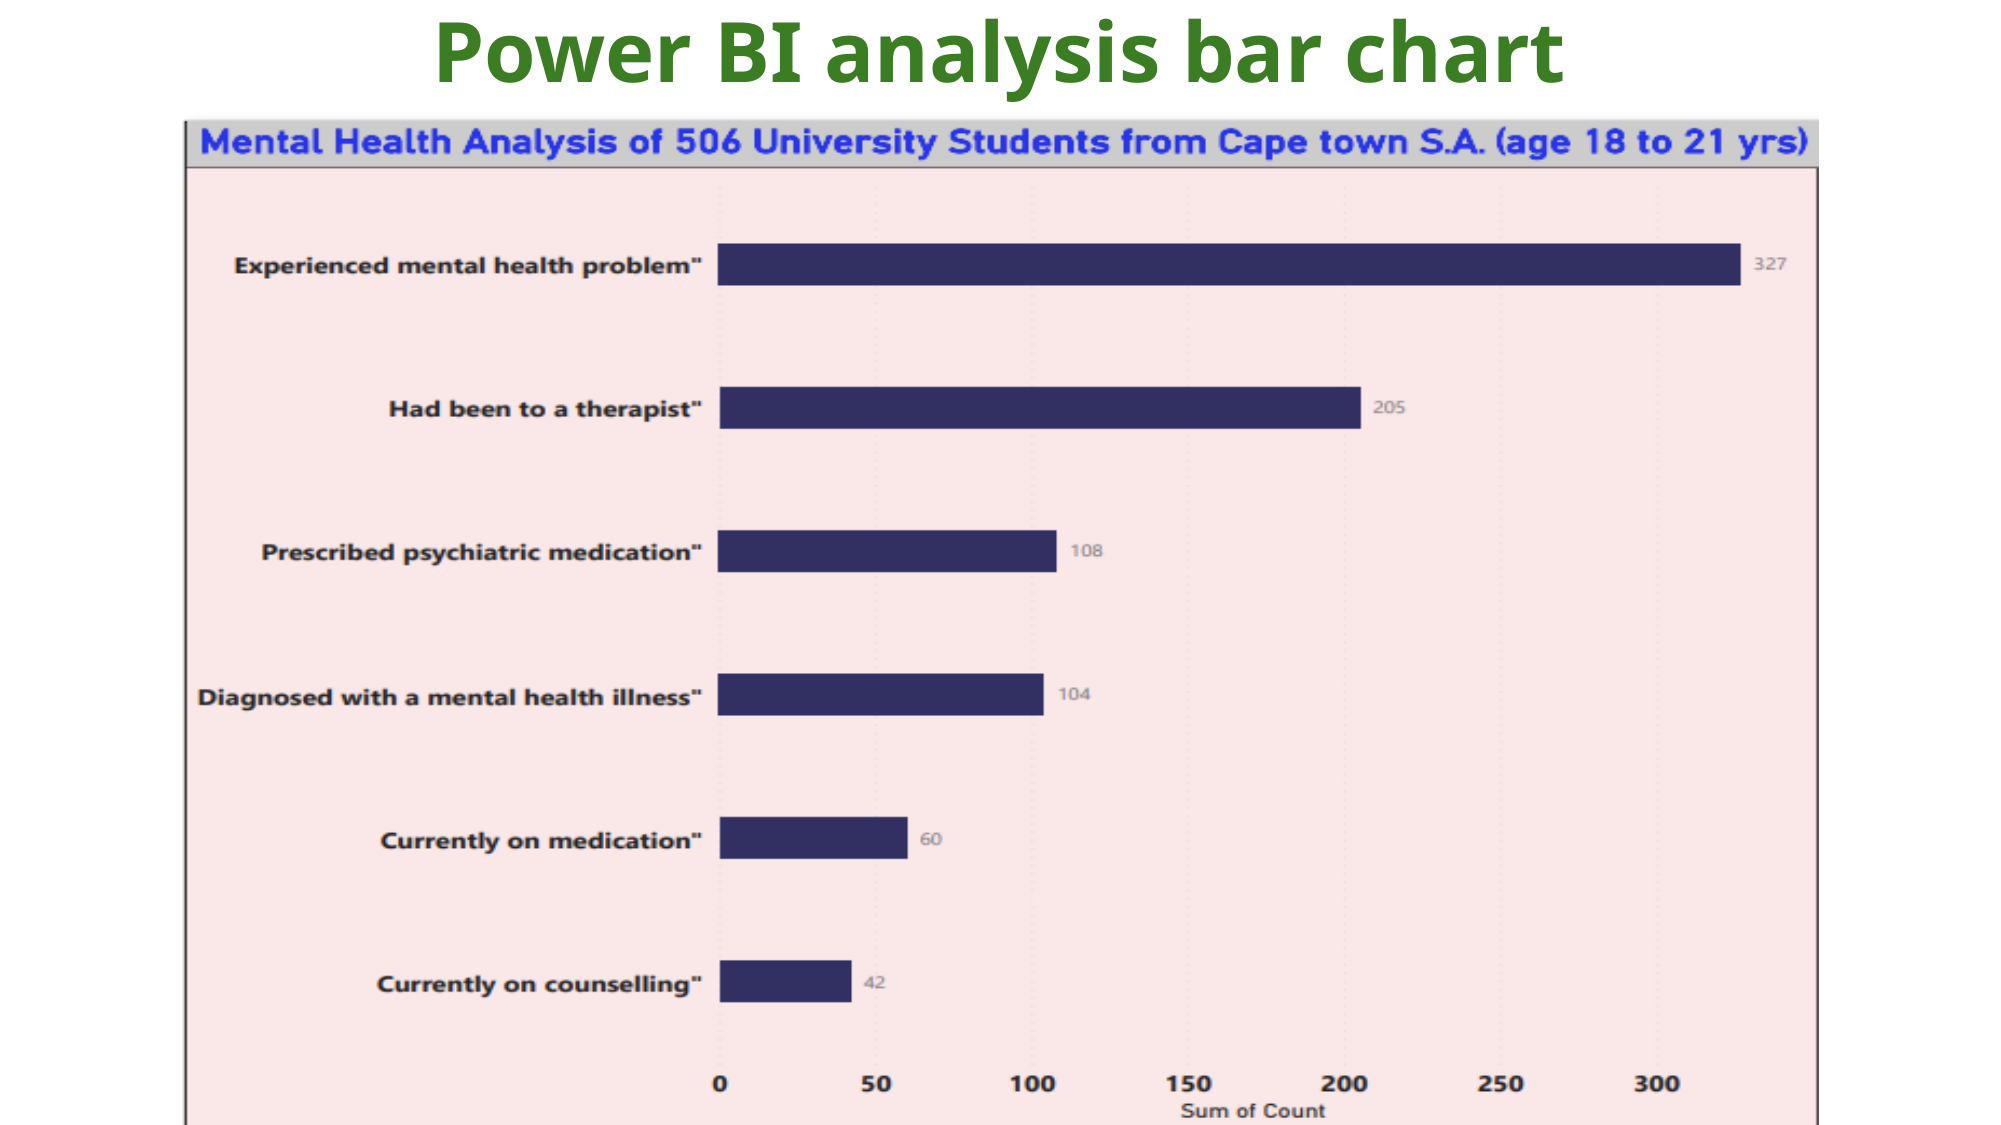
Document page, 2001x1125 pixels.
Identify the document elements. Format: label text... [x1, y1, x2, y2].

title Power BI analysis bar chart [137, 0, 1863, 112]
picture [181, 111, 1819, 1125]
